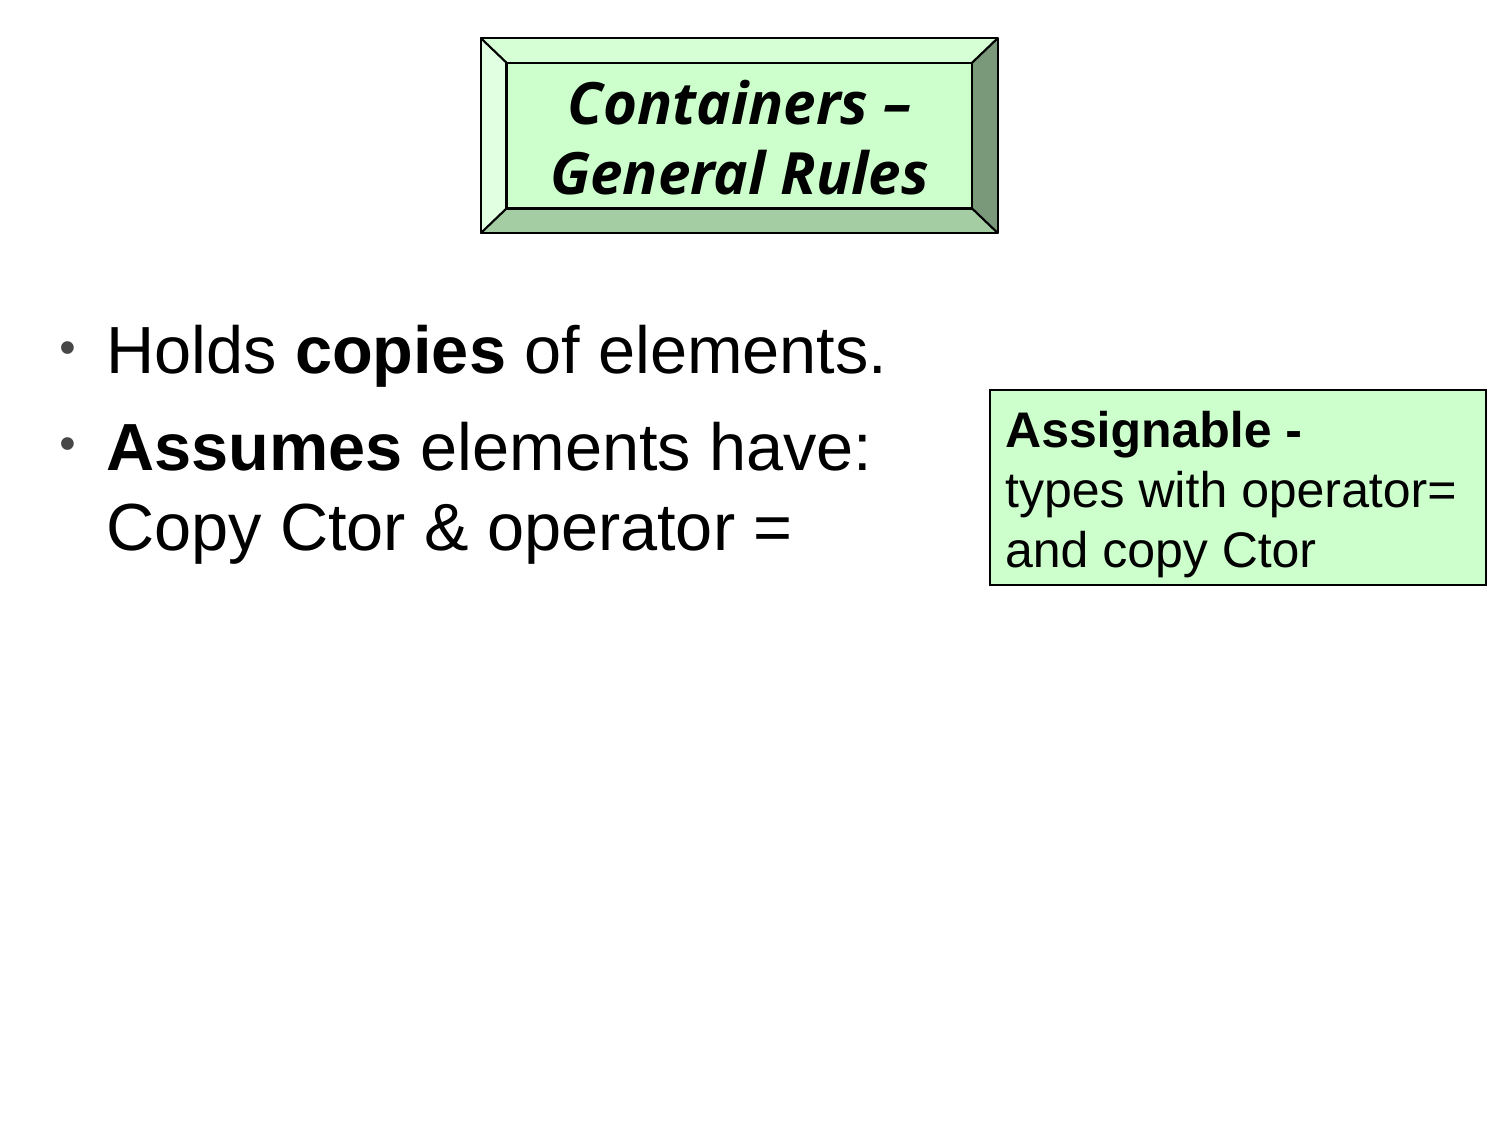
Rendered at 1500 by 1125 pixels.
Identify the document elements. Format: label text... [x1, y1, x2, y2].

text_box Containers – General Rules [525, 70, 954, 201]
text_box Assignable - types with operator= and copy Ctor [990, 389, 1487, 586]
picture [479, 37, 1006, 240]
list Holds copies of elements. Assumes elements have: Copy Ctor & operator = [44, 299, 1183, 631]
